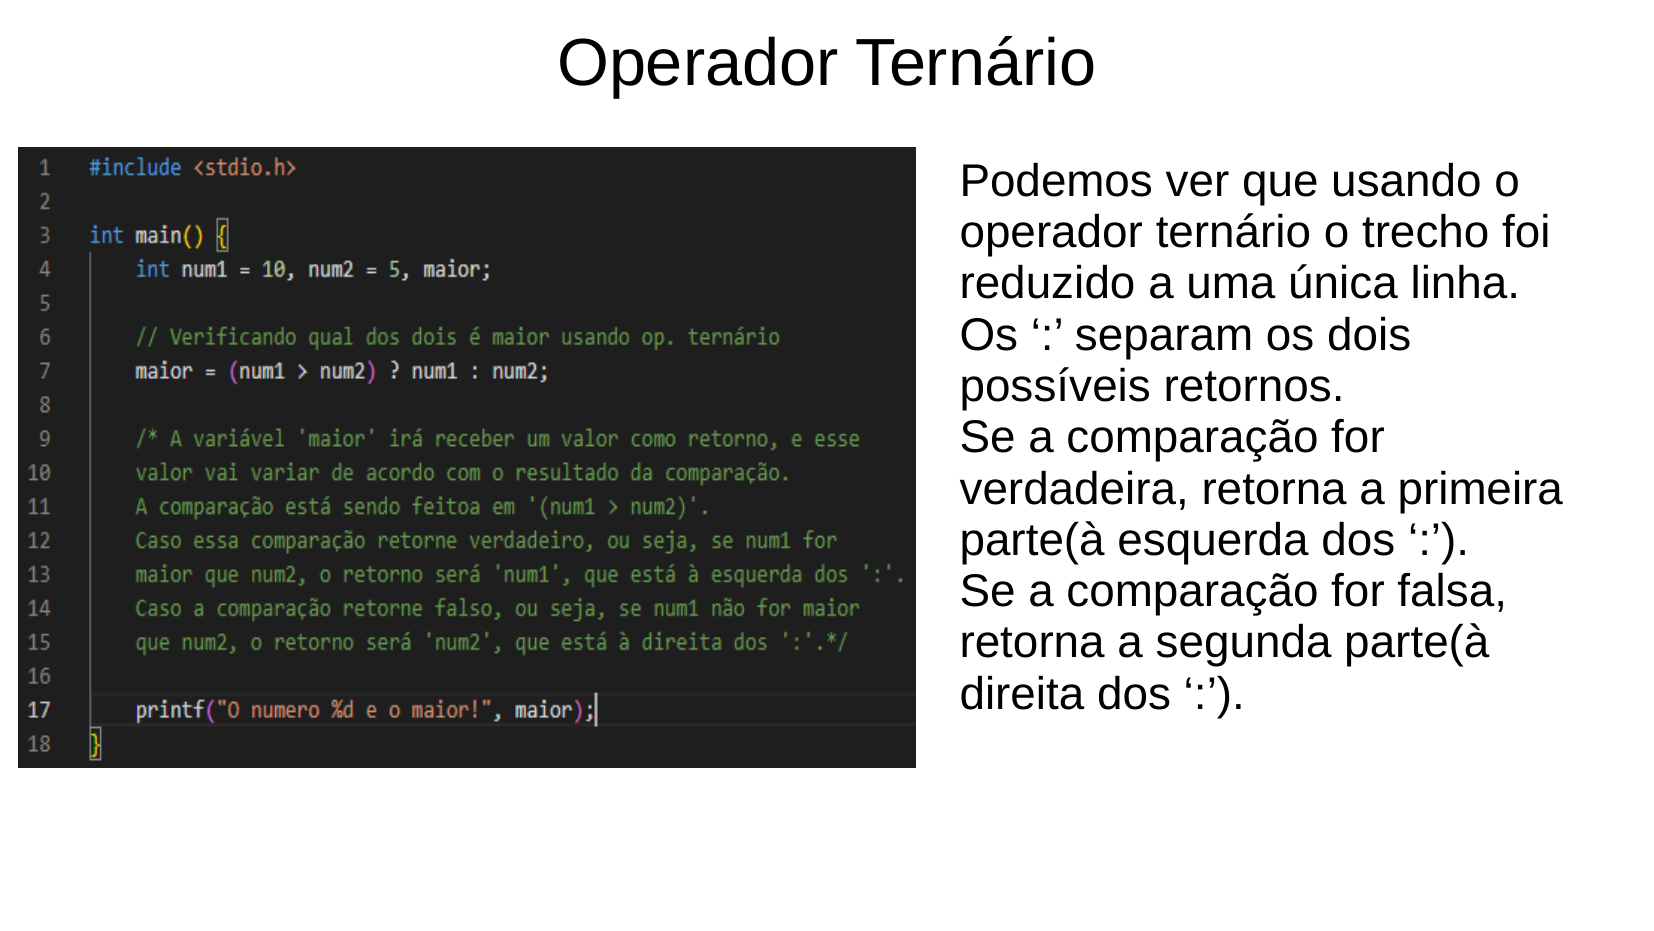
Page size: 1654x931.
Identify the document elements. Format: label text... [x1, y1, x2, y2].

title Operador Ternário [82, 7, 1571, 119]
picture [18, 147, 916, 768]
text_box Podemos ver que usando o operador ternário o trecho foi reduzido a uma única linha. Os ‘:’ separam os dois possíveis retornos. Se a comparação for verdadeira, retorna a primeira parte(à esquerda dos ‘:’). Se a comparação for falsa, retorna a segunda parte(à direita dos ‘:’). [944, 147, 1625, 886]
